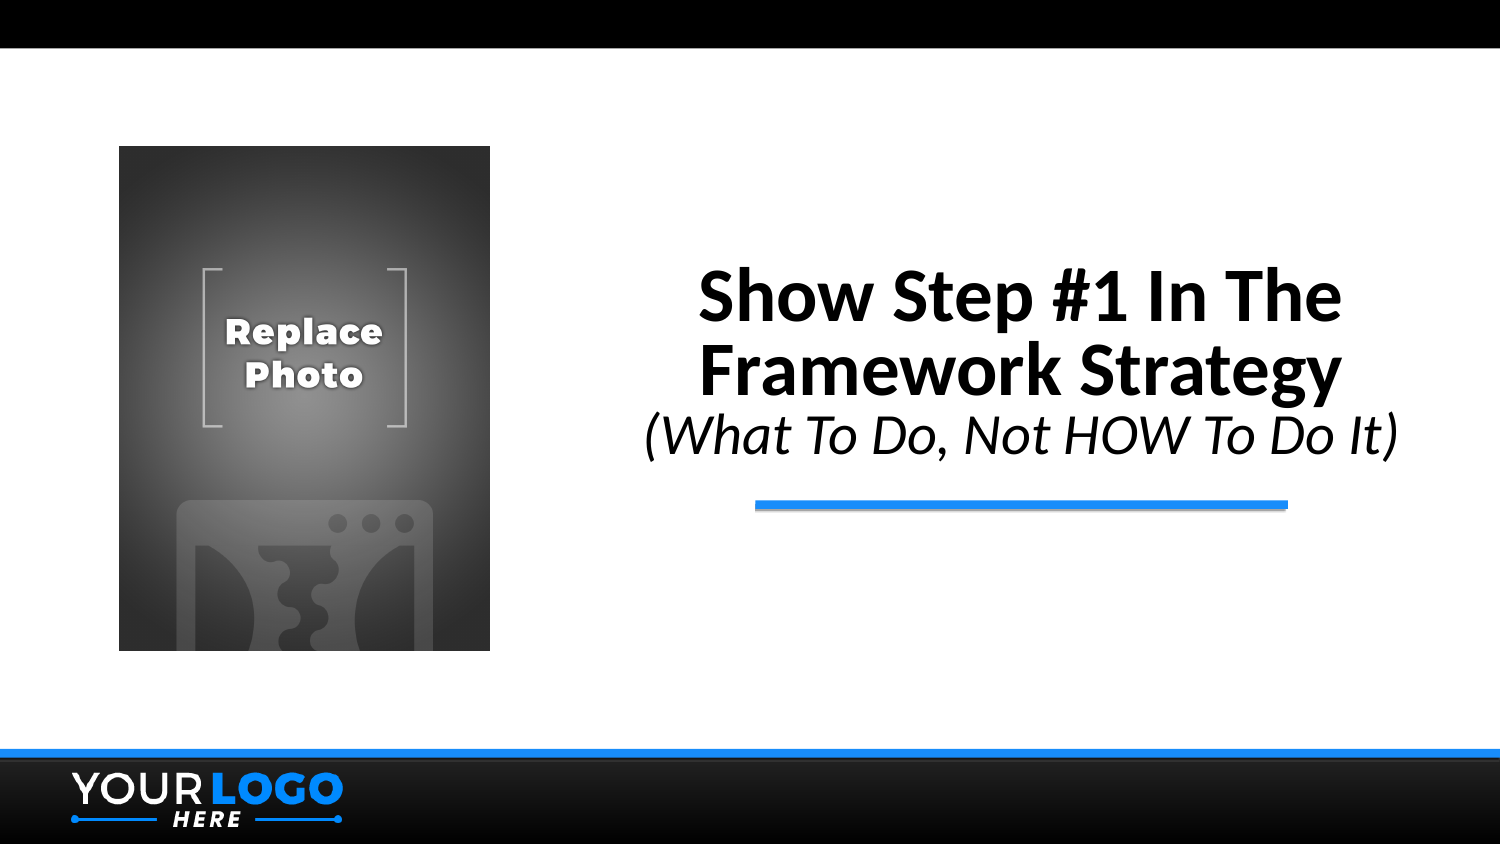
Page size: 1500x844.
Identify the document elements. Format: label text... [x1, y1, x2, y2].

text_box [0, 0, 1500, 49]
picture [119, 146, 490, 651]
text_box [755, 500, 1288, 509]
text_box Show Step #1 In The Framework Strategy (What To Do, Not HOW To Do It) [614, 252, 1429, 476]
picture [66, 766, 346, 831]
